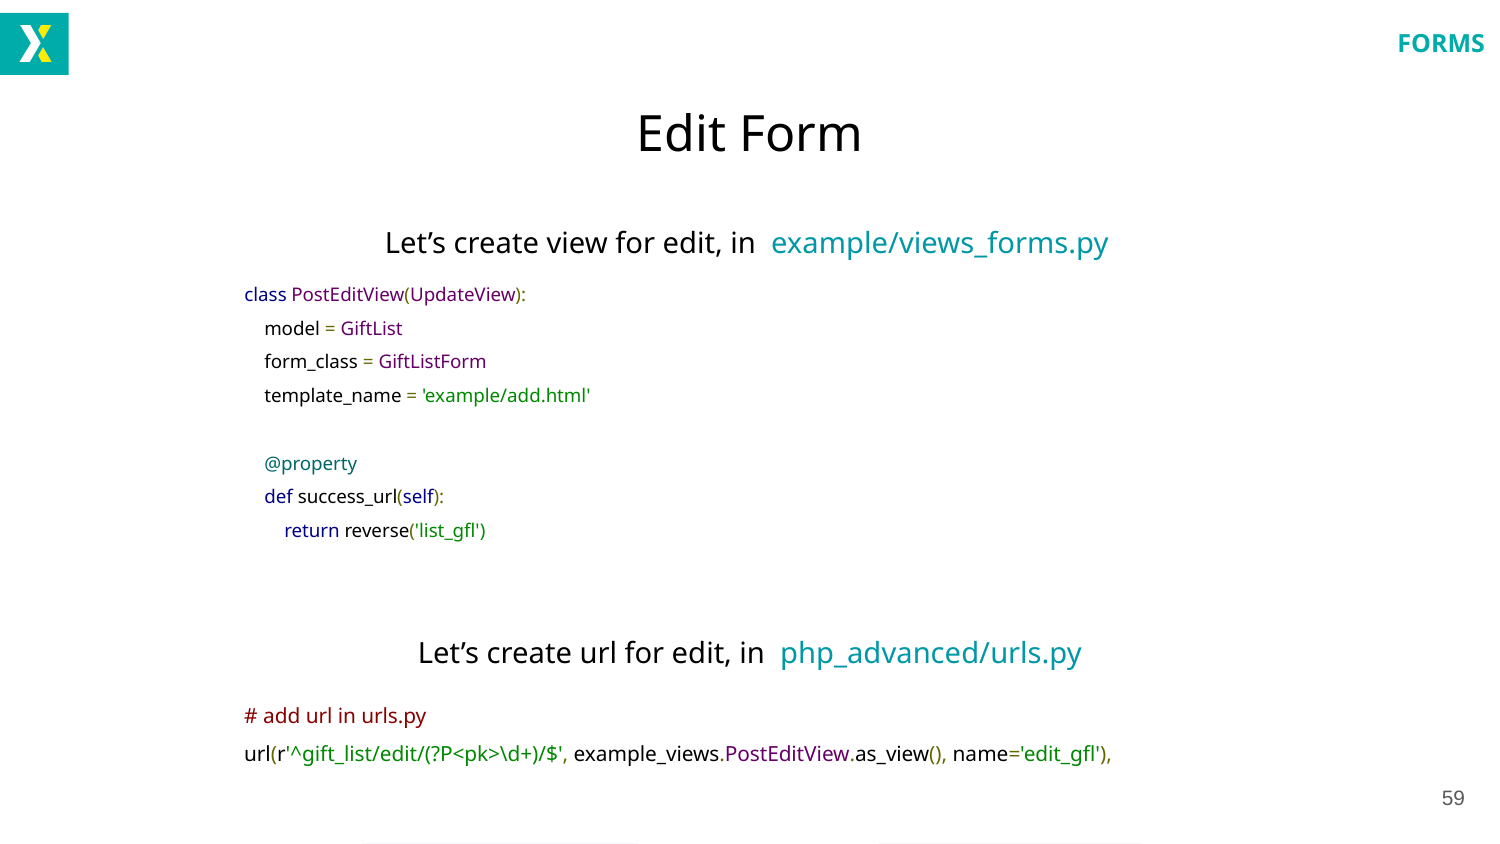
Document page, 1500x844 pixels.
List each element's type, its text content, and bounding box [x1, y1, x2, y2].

text_box # add url in urls.py url(r'^gift_list/edit/(?P<pk>\d+)/$', example_views.PostEditView.as_view(), name='edit_gfl'), [229, 675, 1500, 797]
picture [17, 25, 54, 62]
text_box Let’s create view for edit, in example/views_forms.py [99, 192, 1395, 270]
text_box class PostEditView(UpdateView): model = GiftList form_class = GiftListForm template_name = 'example/add.html' @property def success_url(self): return reverse('list_gfl') [229, 256, 1265, 552]
slide_number <number> [1389, 797, 1480, 830]
text_box Let’s create url for edit, in php_advanced/urls.py [102, 601, 1398, 679]
text_box Edit Form [115, 86, 1385, 181]
